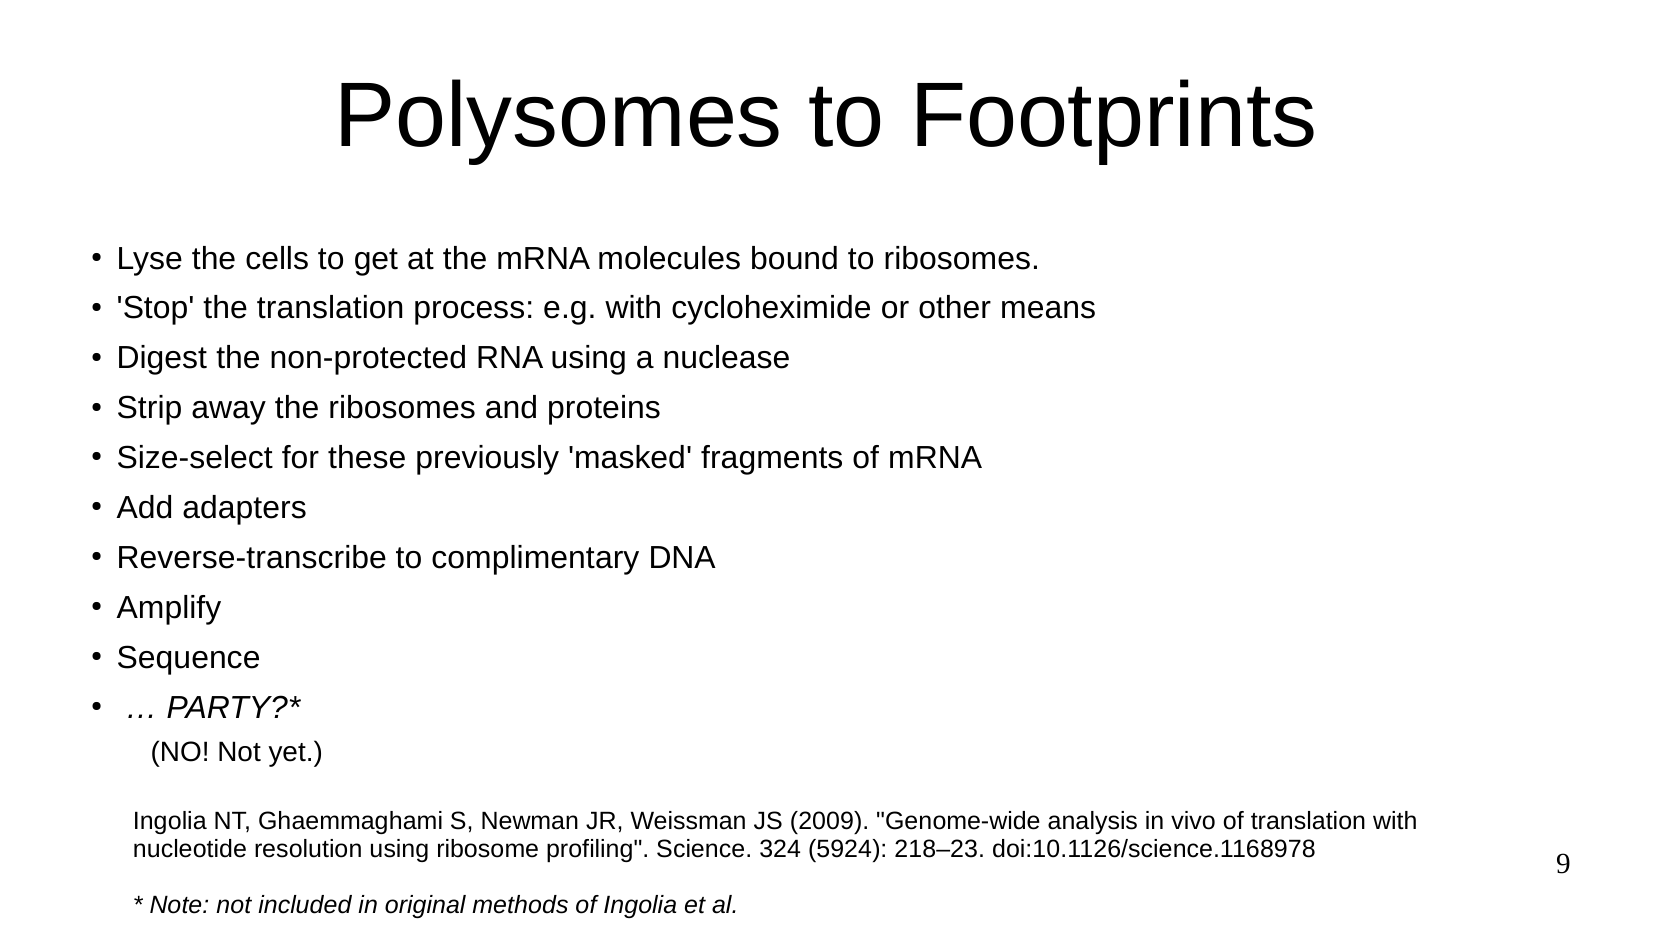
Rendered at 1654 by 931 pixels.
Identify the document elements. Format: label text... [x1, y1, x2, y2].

list Lyse the cells to get at the mRNA molecules bound to ribosomes. 'Stop' the translation process: e.g. with cycloheximide or other means Digest the non-protected RNA using a nuclease Strip away the ribosomes and proteins Size-select for these previously 'masked' fragments of mRNA Add adapters Reverse-transcribe to complimentary DNA Amplify Sequence … PARTY?* (NO! Not yet.) [82, 240, 1571, 780]
text_box Ingolia NT, Ghaemmaghami S, Newman JR, Weissman JS (2009). "Genome-wide analysis in vivo of translation with nucleotide resolution using ribosome profiling". Science. 324 (5924): 218–23. doi:10.1126/science.1168978 * Note: not included in original methods of Ingolia et al. [118, 798, 1489, 926]
title Polysomes to Footprints [82, 12, 1571, 218]
